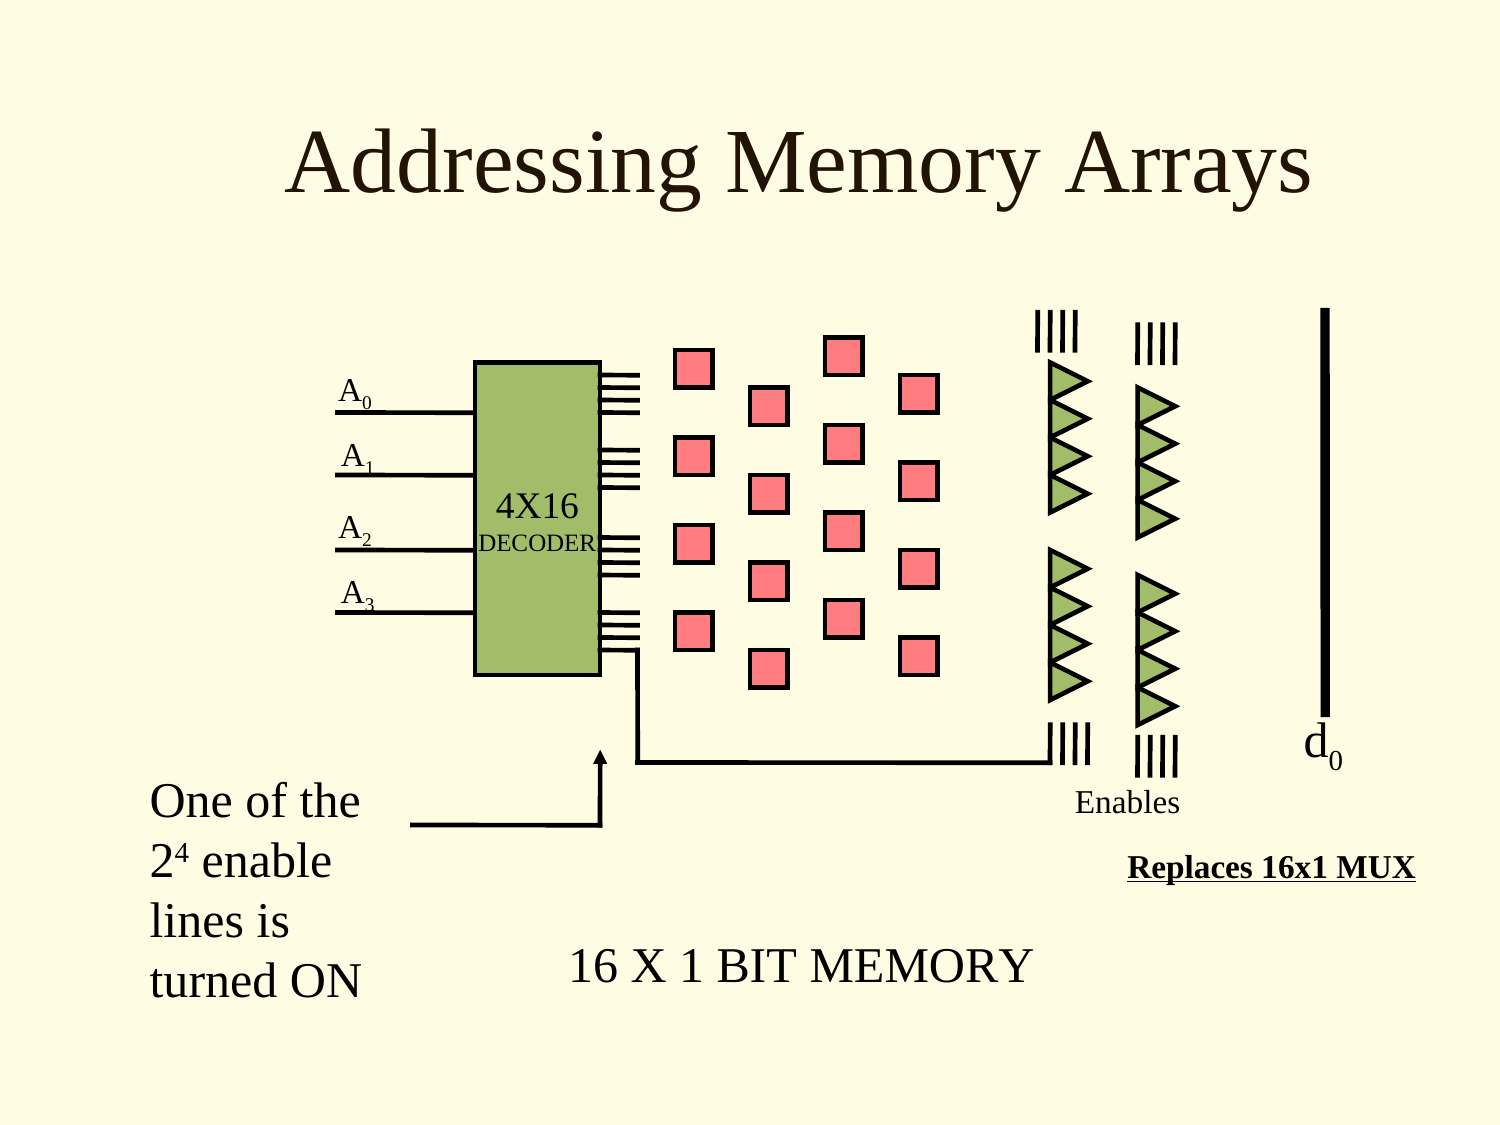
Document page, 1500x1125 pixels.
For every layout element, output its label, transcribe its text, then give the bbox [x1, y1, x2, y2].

text_box One of the 24 enable lines is turned ON [134, 760, 426, 1016]
text_box [674, 349, 713, 388]
text_box [899, 374, 938, 413]
text_box [899, 637, 938, 675]
text_box [1137, 387, 1176, 538]
text_box [674, 437, 713, 475]
text_box [674, 524, 713, 563]
title Addressing Memory Arrays [174, 62, 1425, 250]
text_box [824, 512, 863, 550]
text_box [749, 649, 788, 688]
text_box A0 [323, 360, 387, 422]
text_box [1050, 362, 1088, 513]
text_box [749, 562, 788, 600]
text_box A3 [325, 562, 390, 624]
text_box [1050, 549, 1088, 700]
text_box [1137, 574, 1176, 726]
text_box [824, 599, 863, 638]
text_box d0 [1288, 699, 1358, 784]
text_box A2 [323, 497, 387, 559]
text_box [749, 474, 788, 513]
text_box [824, 337, 863, 375]
text_box [749, 387, 788, 425]
text_box A1 [325, 425, 390, 486]
text_box [899, 462, 938, 500]
text_box Replaces 16x1 MUX [1112, 837, 1432, 893]
text_box Enables [1060, 772, 1196, 829]
text_box [824, 424, 863, 463]
text_box 4X16 DECODER [474, 362, 600, 676]
text_box 16 X 1 BIT MEMORY [553, 924, 1050, 1001]
text_box [899, 549, 938, 588]
text_box [674, 612, 713, 650]
